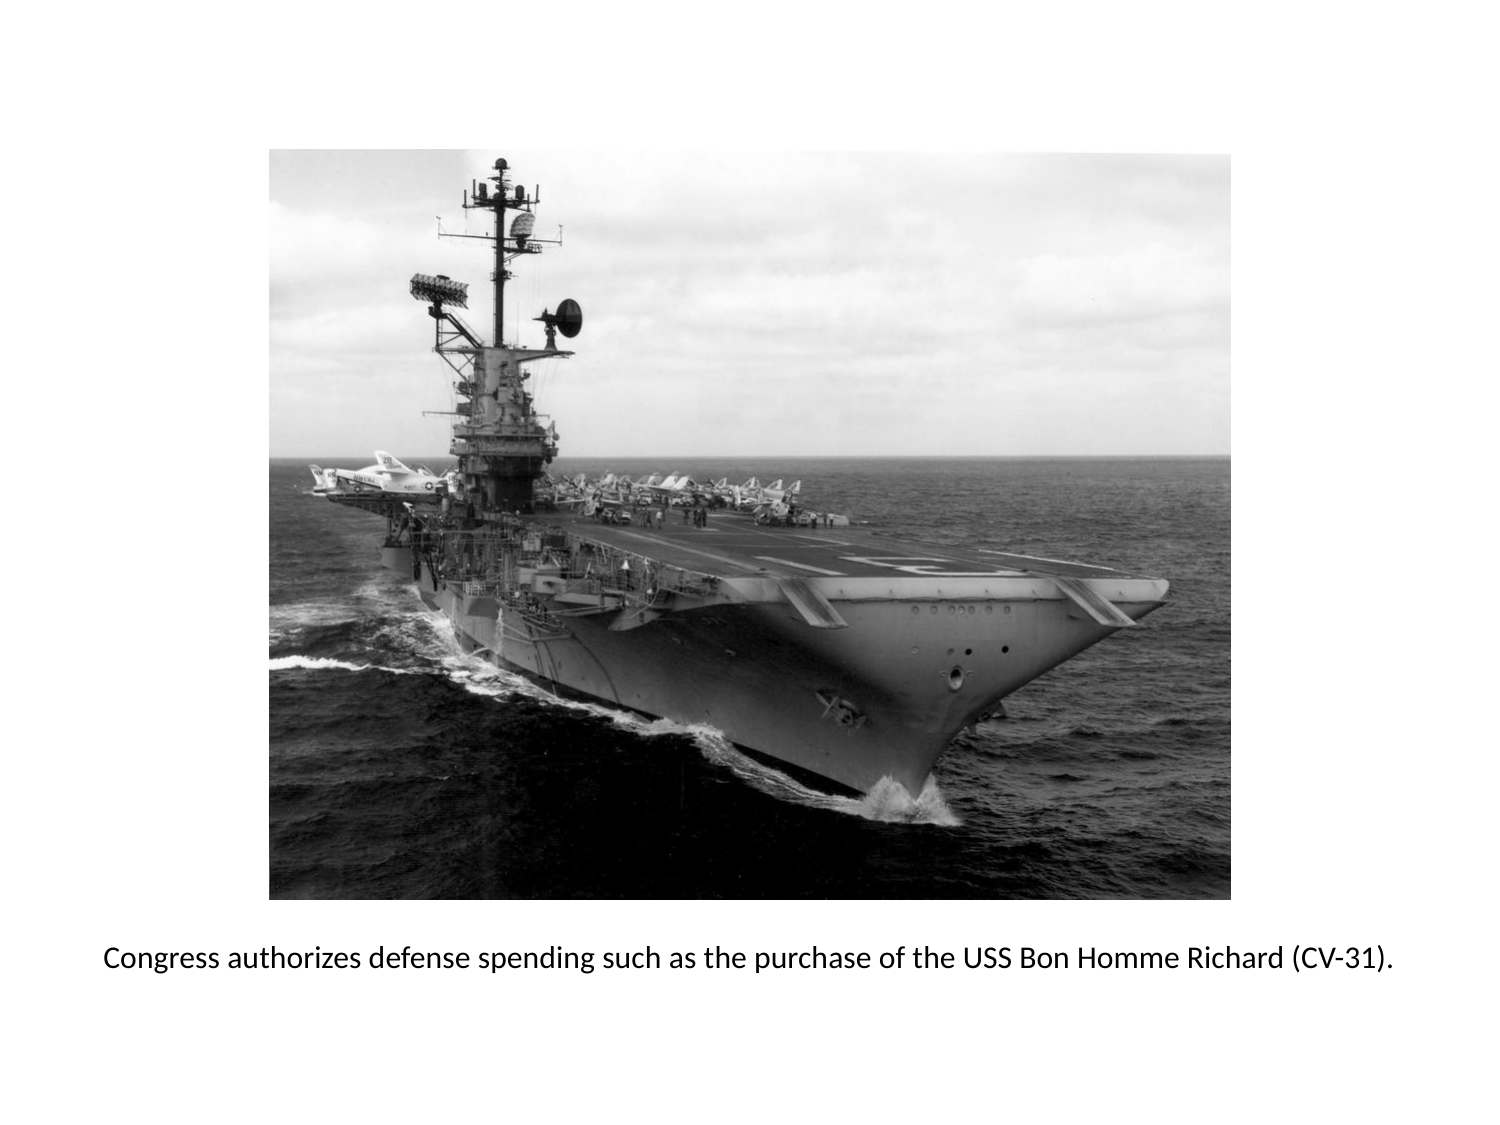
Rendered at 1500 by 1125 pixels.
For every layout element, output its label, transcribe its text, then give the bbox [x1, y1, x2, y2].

picture [269, 149, 1231, 900]
text_box Congress authorizes defense spending such as the purchase of the USS Bon Homme Richard (CV-31). [88, 930, 1412, 983]
